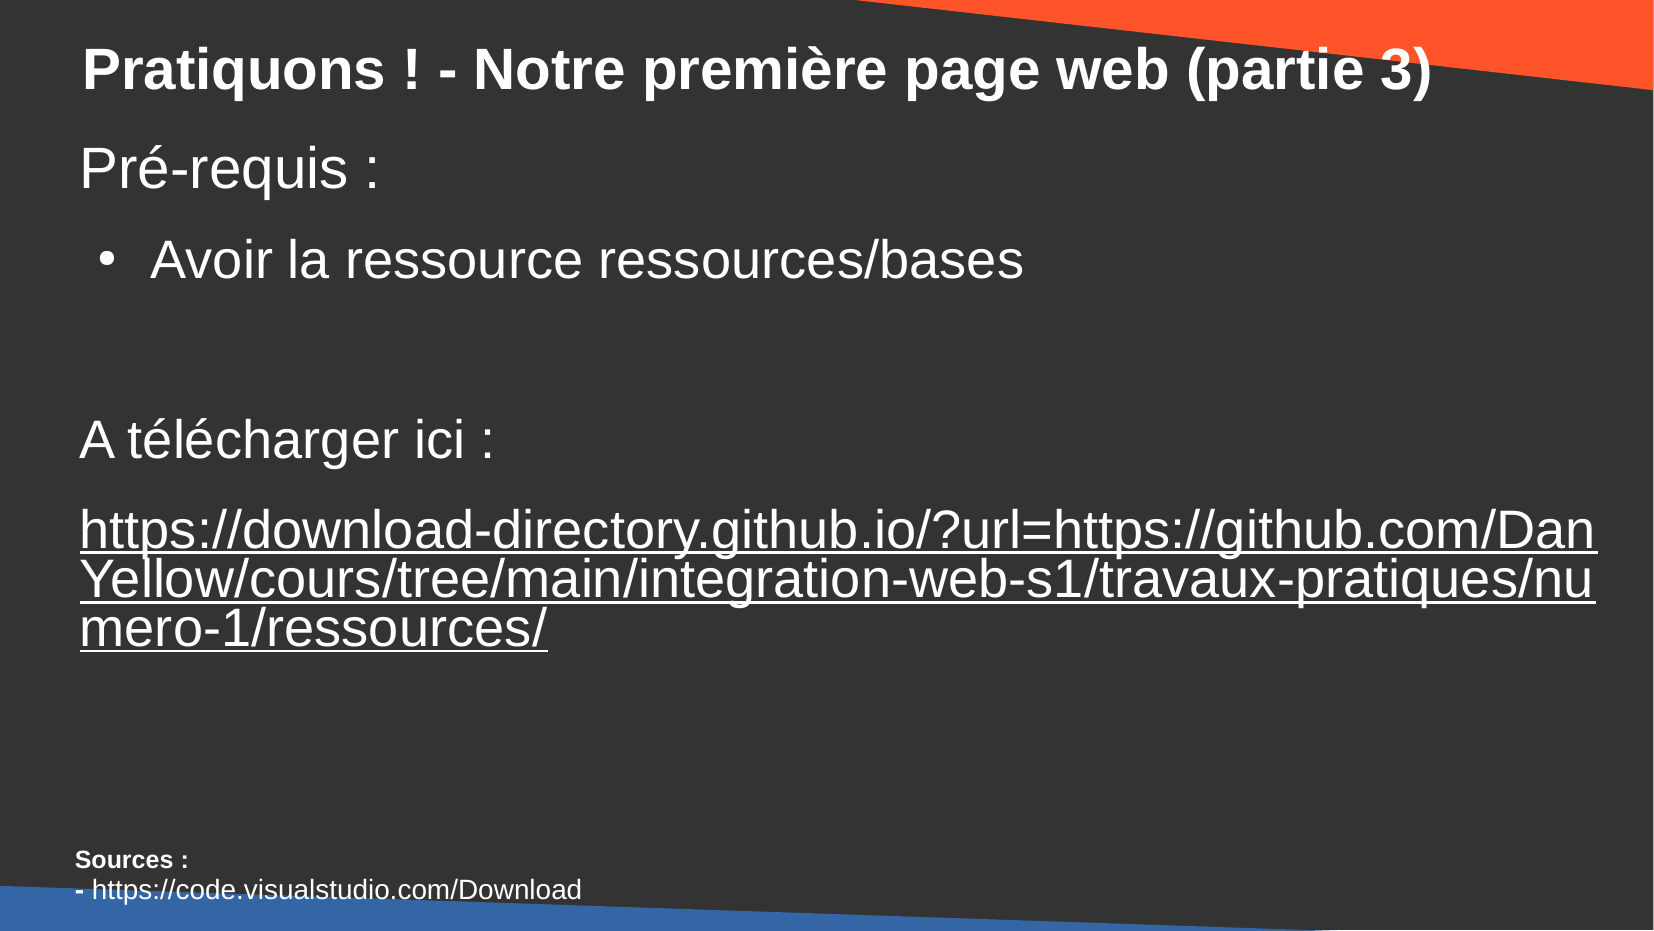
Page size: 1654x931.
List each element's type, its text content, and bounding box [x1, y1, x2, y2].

title Pratiquons ! - Notre première page web (partie 3) [82, 37, 1571, 114]
list Pré-requis : Avoir la ressource ressources/bases A télécharger ici : https://download-directory.github.io/?url=https://github.com/DanYellow/cours/tree/main/integration-web-s1/travaux-pratiques/numero-1/ressources/ [79, 135, 1619, 721]
text_box [0, 885, 1337, 931]
text_box [854, 0, 1654, 91]
text_box Sources : - https://code.visualstudio.com/Download [60, 838, 1146, 928]
